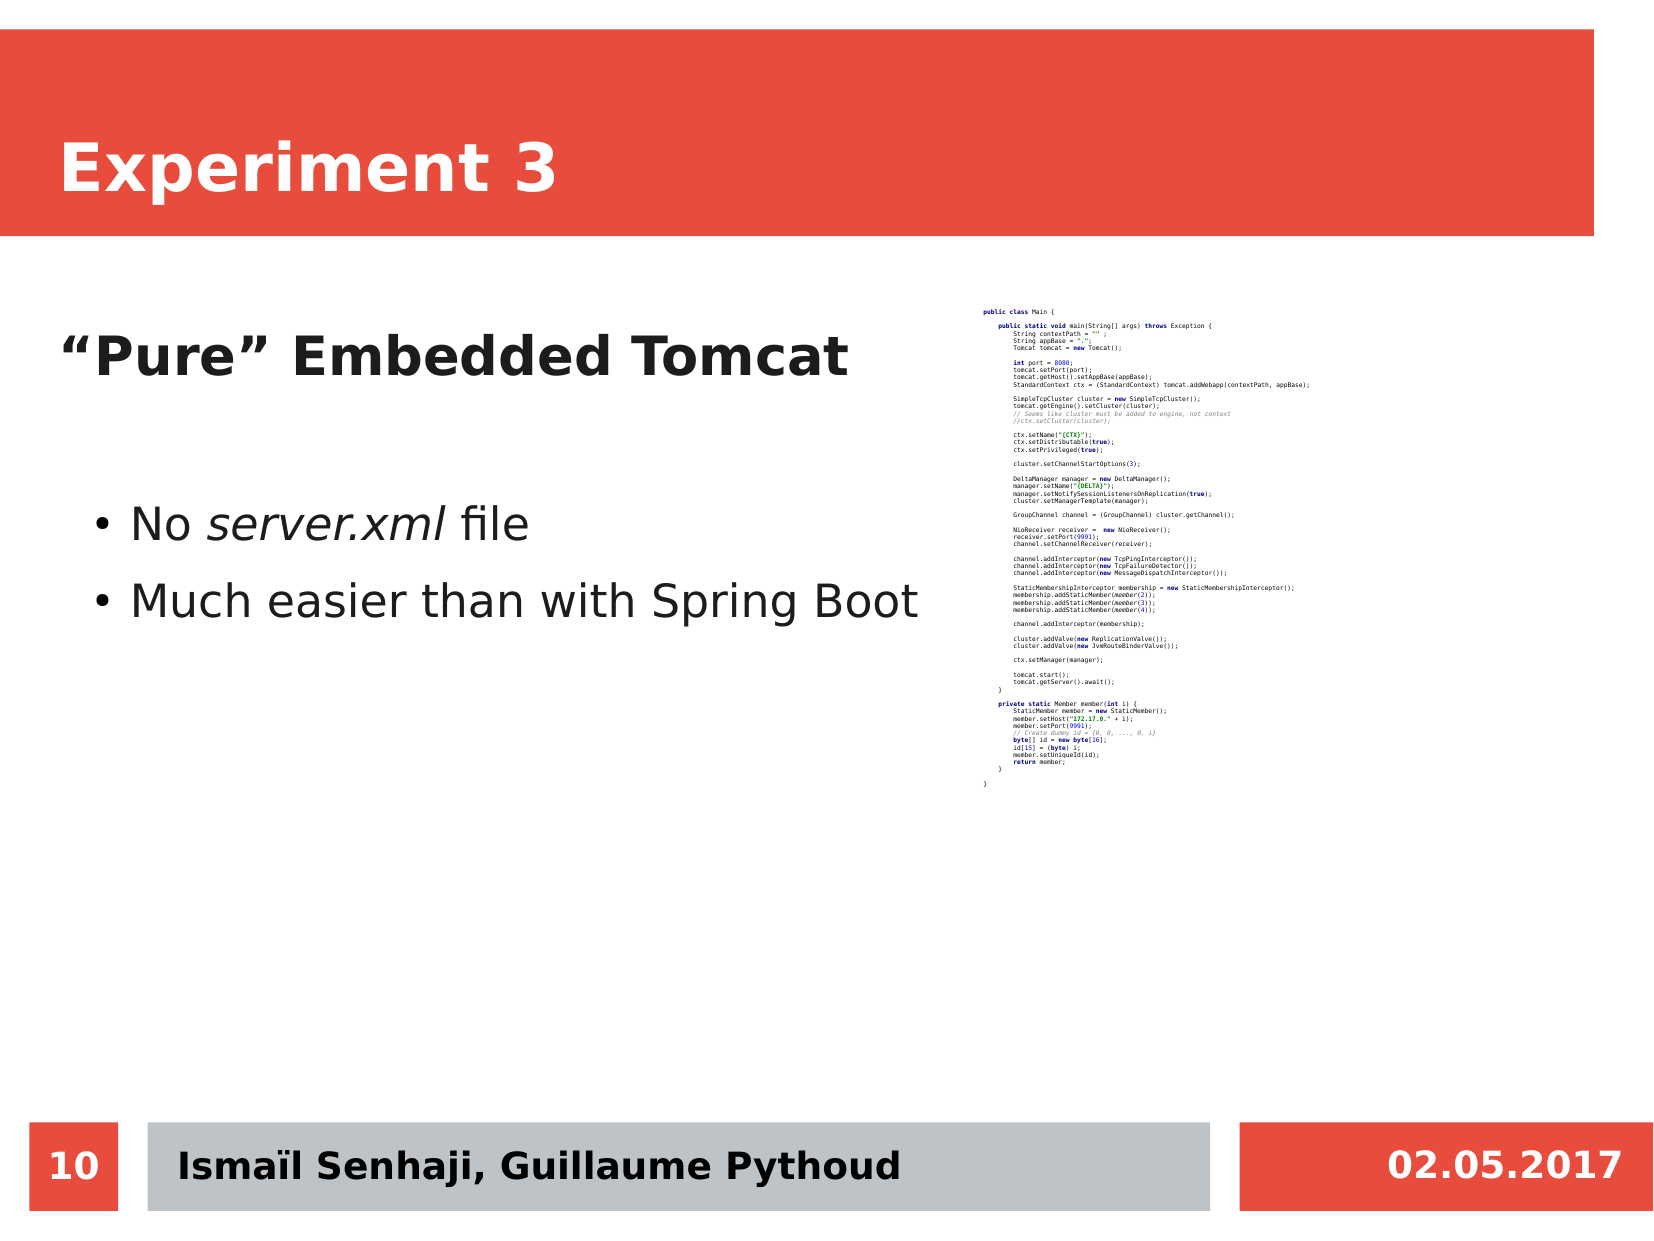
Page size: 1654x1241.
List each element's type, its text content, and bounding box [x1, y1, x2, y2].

list “Pure” Embedded Tomcat No server.xml file Much easier than with Spring Boot [58, 324, 1565, 1093]
text_box public class Main { public static void main(String[] args) throws Exception { String contextPath = "" ; String appBase = "."; Tomcat tomcat = new Tomcat(); int port = 8080; tomcat.setPort(port); tomcat.getHost().setAppBase(appBase); StandardContext ctx = (StandardContext) tomcat.addWebapp(contextPath, appBase); SimpleTcpCluster cluster = new SimpleTcpCluster(); tomcat.getEngine().setCluster(cluster); // Seems like cluster must be added to engine, not context //ctx.setCluster(cluster); ctx.setName("{CTX}"); ctx.setDistributable(true); ctx.setPrivileged(true); cluster.setChannelStartOptions(3); DeltaManager manager = new DeltaManager(); manager.setName("{DELTA}"); manager.setNotifySessionListenersOnReplication(true); cluster.setManagerTemplate(manager); GroupChannel channel = (GroupChannel) cluster.getChannel(); NioReceiver receiver = new NioReceiver(); receiver.setPort(9991); channel.setChannelReceiver(receiver); channel.addInterceptor(new TcpPingInterceptor()); channel.addInterceptor(new TcpFailureDetector()); channel.addInterceptor(new MessageDispatchInterceptor()); StaticMembershipInterceptor membership = new StaticMembershipInterceptor(); membership.addStaticMember(member(2)); membership.addStaticMember(member(3)); membership.addStaticMember(member(4)); channel.addInterceptor(membership); cluster.addValve(new ReplicationValve()); cluster.addValve(new JvmRouteBinderValve()); ctx.setManager(manager); tomcat.start(); tomcat.getServer().await(); } private static Member member(int i) { StaticMember member = new StaticMember(); member.setHost("172.17.0." + i); member.setPort(9991); // Create dummy id = {0, 0, ..., 0, i} byte[] id = new byte[16]; id[15] = (byte) i; member.setUniqueId(id); return member; } } [968, 301, 1512, 787]
title Experiment 3 [58, 59, 1594, 207]
